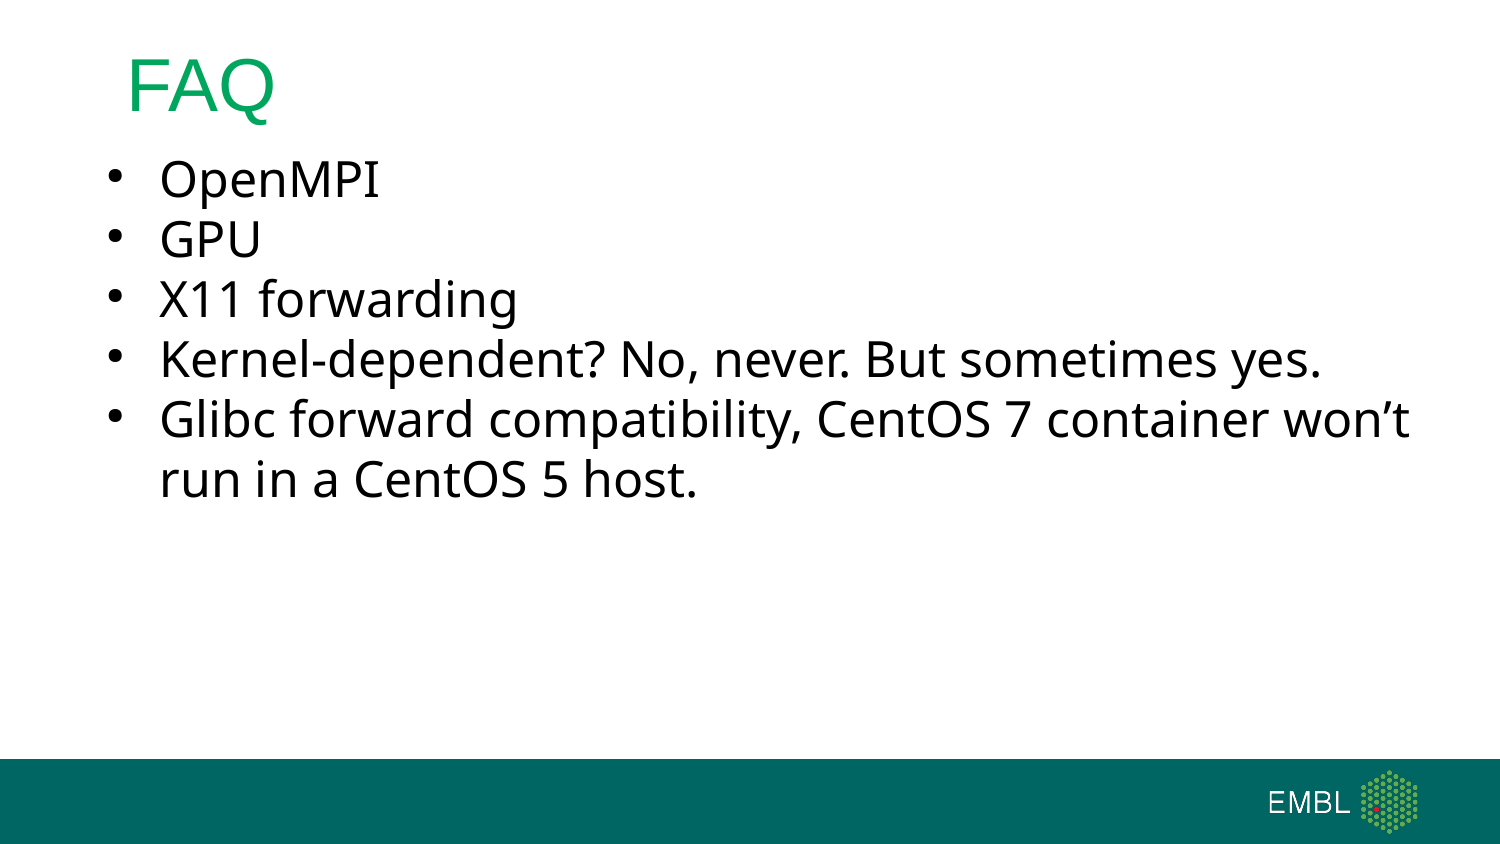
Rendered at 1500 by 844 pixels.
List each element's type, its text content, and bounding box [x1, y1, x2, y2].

text_box OpenMPI GPU X11 forwarding Kernel-dependent? No, never. But sometimes yes. Glibc forward compatibility, CentOS 7 container won’t run in a CentOS 5 host. [88, 147, 1426, 683]
text_box FAQ [111, 36, 526, 136]
